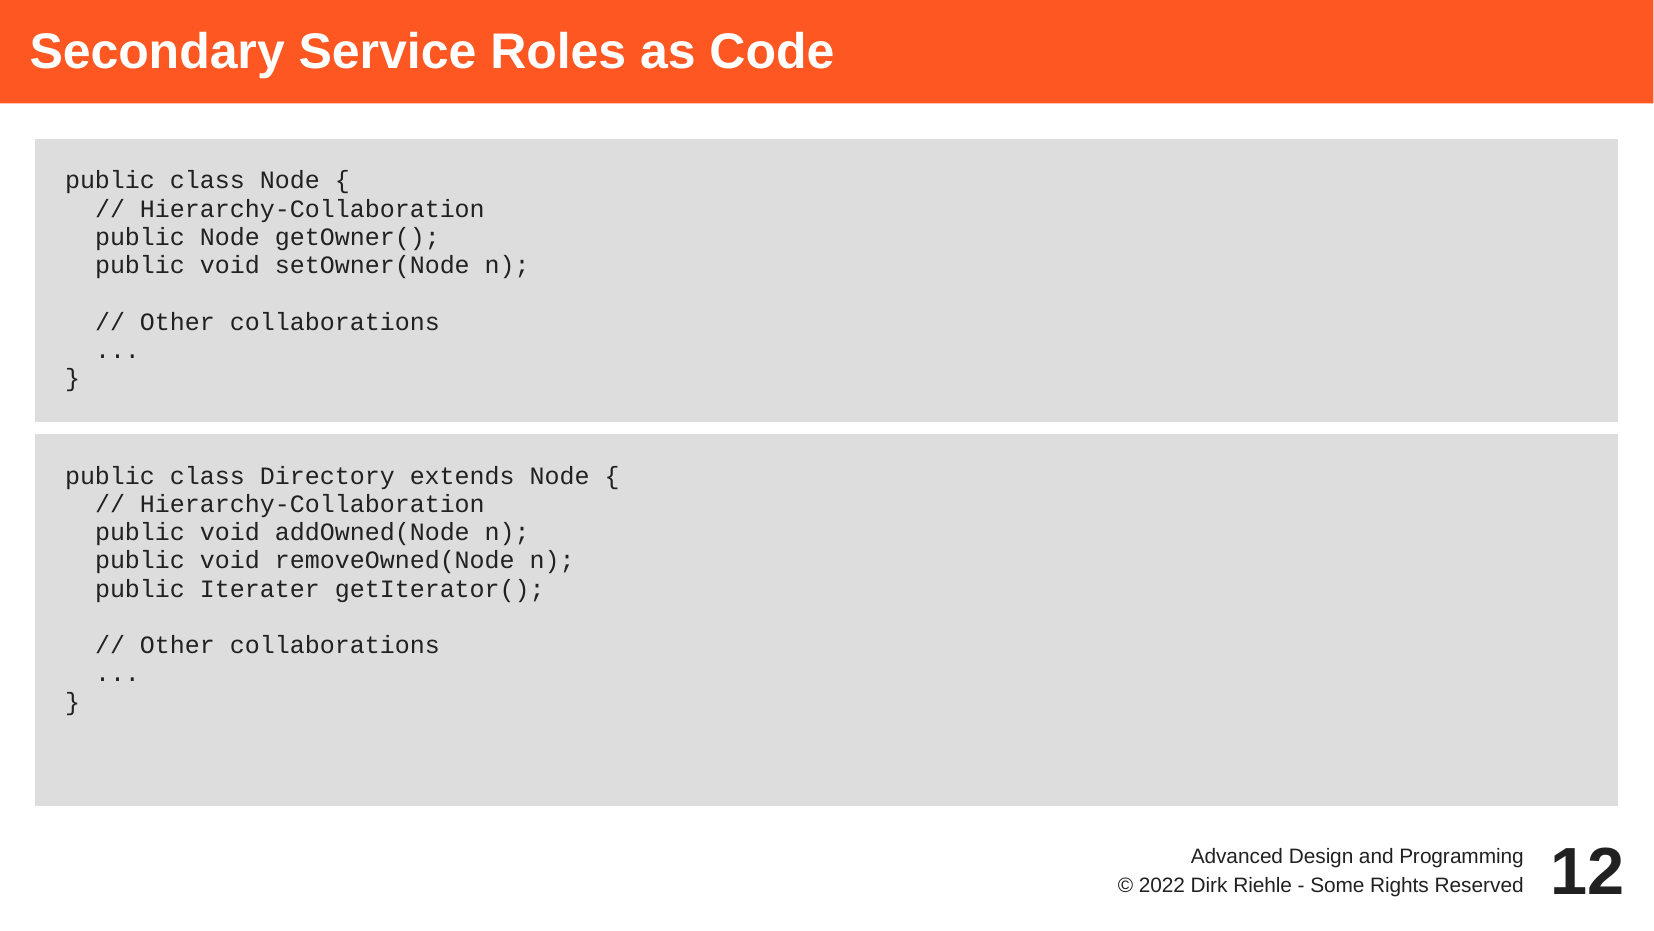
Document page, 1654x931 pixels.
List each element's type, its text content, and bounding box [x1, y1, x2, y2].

list public class Directory extends Node { // Hierarchy-Collaboration public void addOwned(Node n); public void removeOwned(Node n); public Iterater getIterator(); // Other collaborations ... } [29, 428, 1625, 813]
title Secondary Service Roles as Code [0, 0, 1654, 104]
list public class Node { // Hierarchy-Collaboration public Node getOwner(); public void setOwner(Node n); // Other collaborations ... } [29, 132, 1625, 422]
